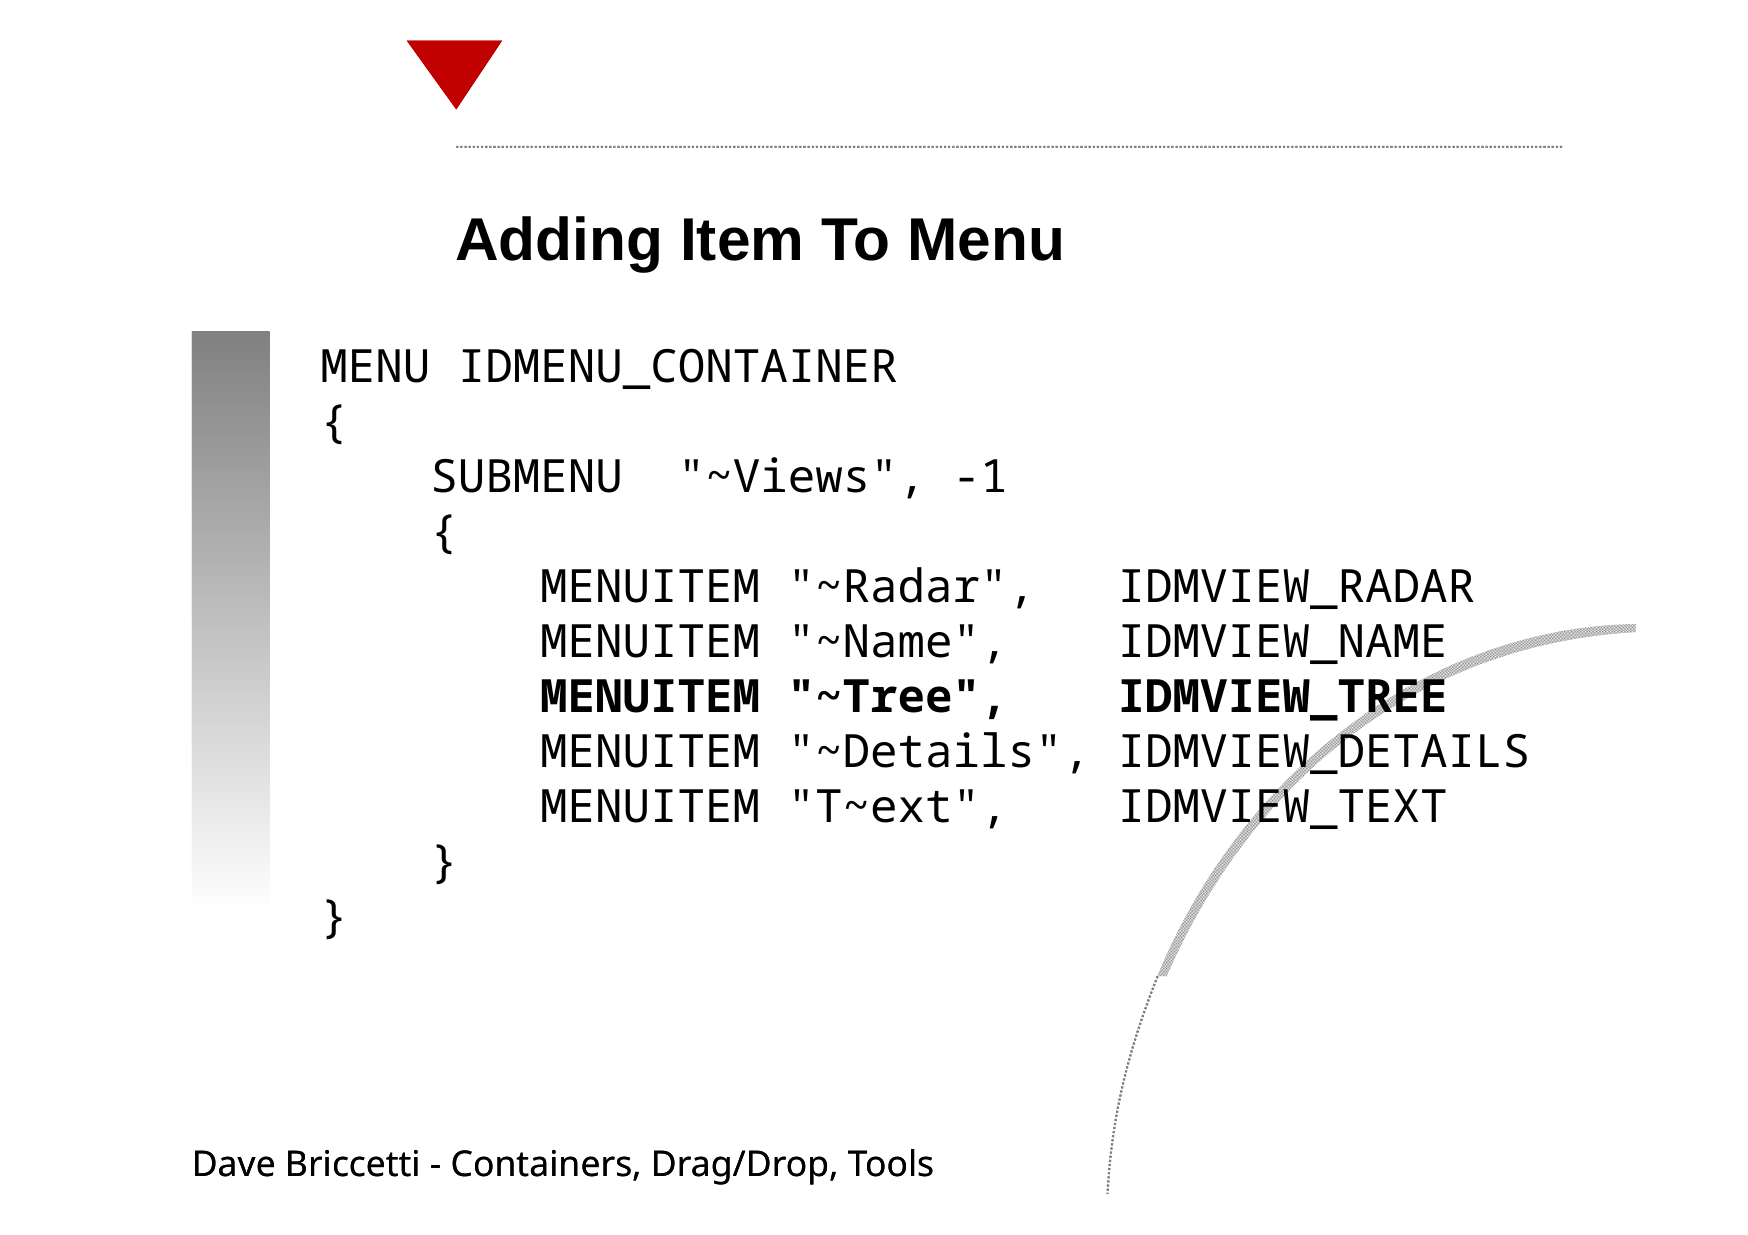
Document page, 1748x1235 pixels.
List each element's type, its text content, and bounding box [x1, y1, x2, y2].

text_box Dave Briccetti - Containers, Drag/Drop, Tools [191, 1141, 1505, 1210]
text_box [406, 40, 503, 110]
text_box [192, 332, 269, 911]
text_box Adding Item To Menu [455, 196, 1568, 277]
text_box MENU IDMENU_CONTAINER { SUBMENU "~Views", -1 { MENUITEM "~Radar", IDMVIEW_RADAR MENUITEM "~Name", IDMVIEW_NAME MENUITEM "~Tree", IDMVIEW_TREE MENUITEM "~Details", IDMVIEW_DETAILS MENUITEM "T~ext", IDMVIEW_TEXT } } [320, 336, 1632, 1097]
